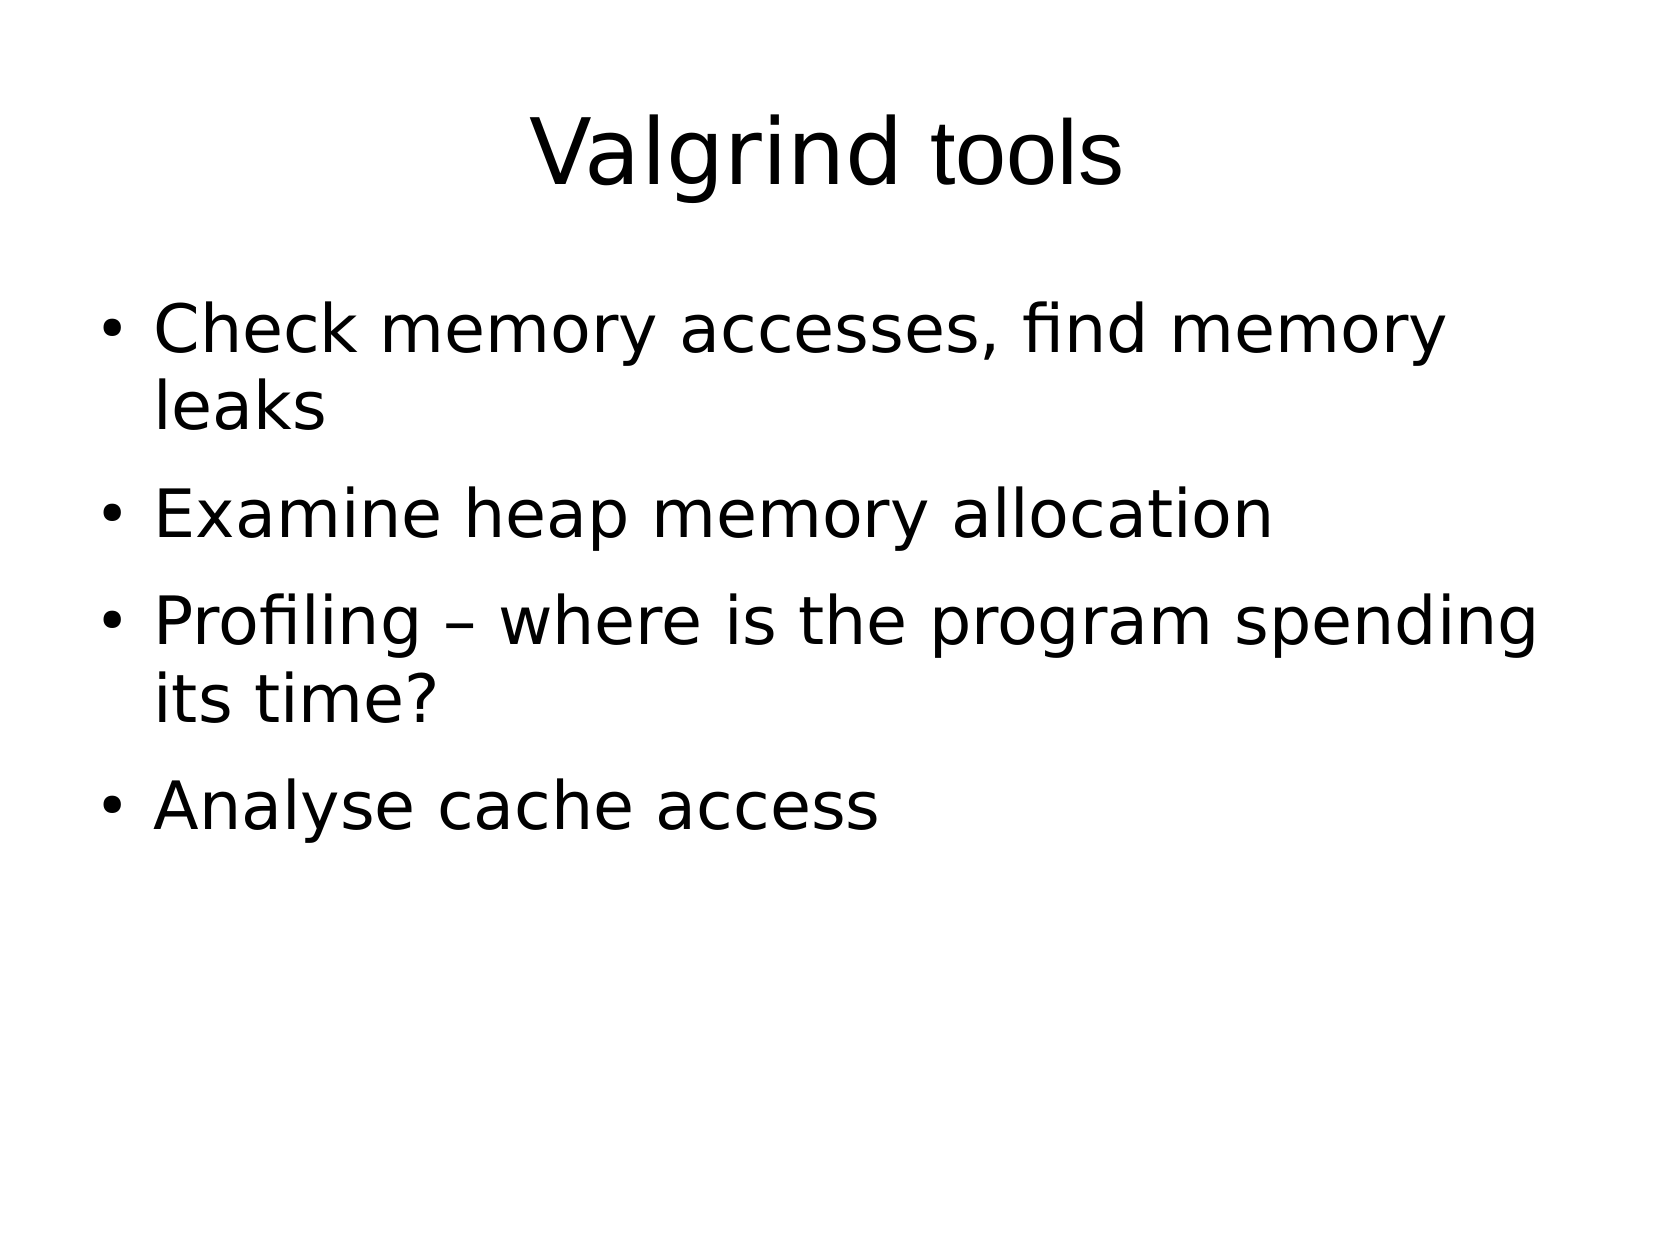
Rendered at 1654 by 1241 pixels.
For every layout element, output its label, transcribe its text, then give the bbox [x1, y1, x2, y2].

list Check memory accesses, find memory leaks Examine heap memory allocation Profiling – where is the program spending its time? Analyse cache access [82, 290, 1571, 1109]
title Valgrind tools [82, 56, 1571, 250]
